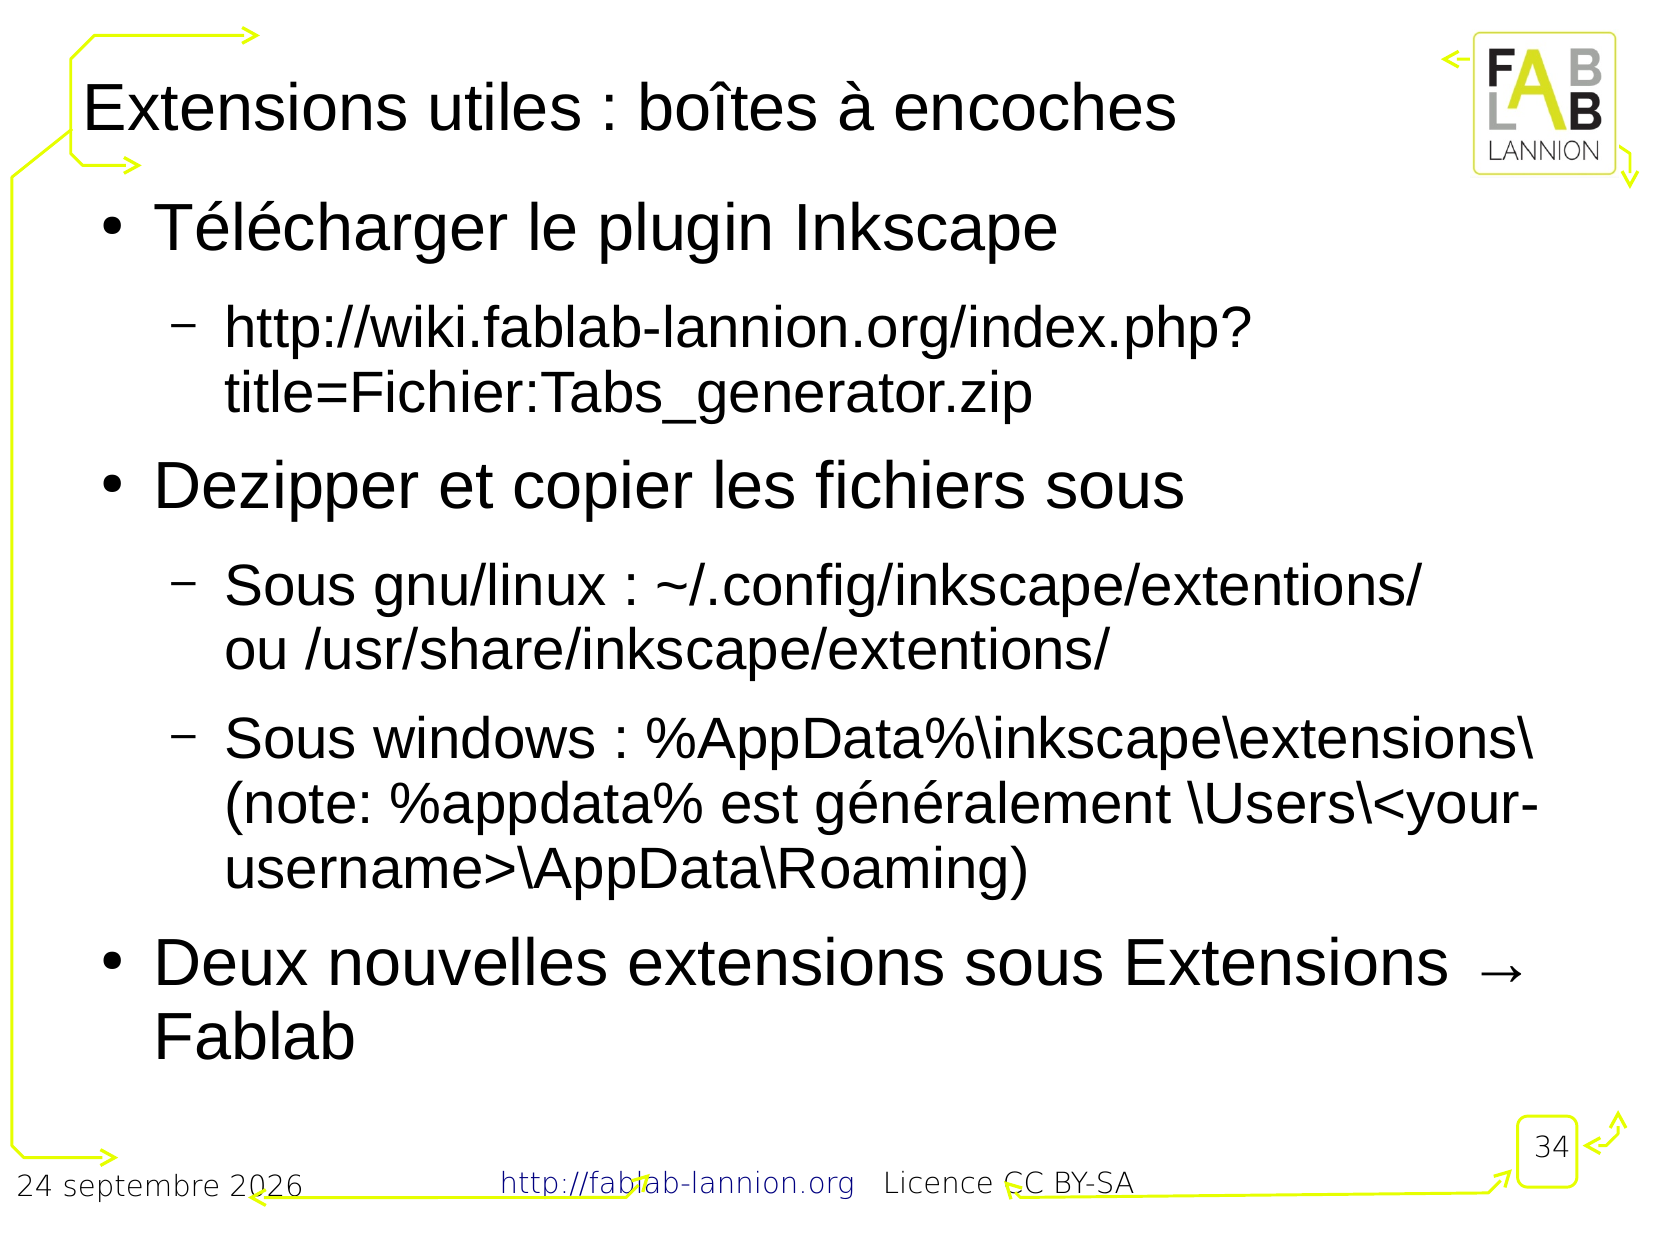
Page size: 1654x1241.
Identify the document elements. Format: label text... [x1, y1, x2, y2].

title Extensions utiles : boîtes à encoches [82, 49, 1441, 166]
list Télécharger le plugin Inkscape http://wiki.fablab-lannion.org/index.php?title=Fichier:Tabs_generator.zip Dezipper et copier les fichiers sous Sous gnu/linux : ~/.config/inkscape/extentions/ ou /usr/share/inkscape/extentions/ Sous windows : %AppData%\inkscape\extensions\ (note: %appdata% est généralement \Users\<your-username>\AppData\Roaming) Deux nouvelles extensions sous Extensions → Fablab [82, 190, 1571, 910]
picture [1470, 29, 1619, 178]
